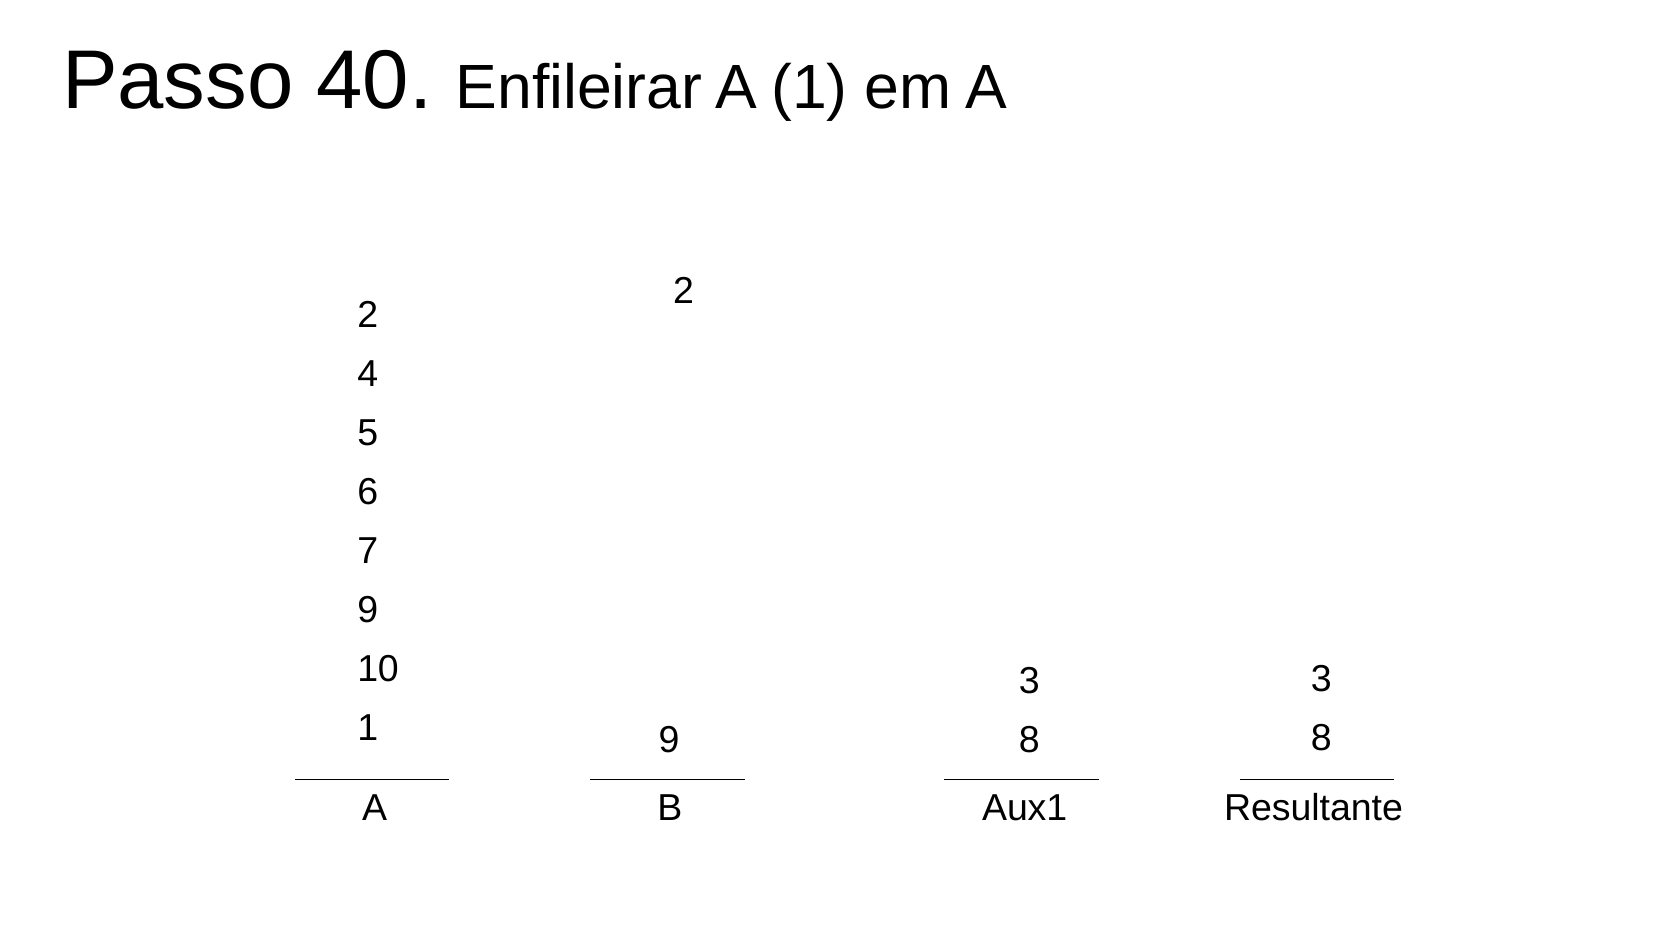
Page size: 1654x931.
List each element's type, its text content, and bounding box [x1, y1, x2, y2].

text_box 6 [342, 462, 426, 520]
text_box Aux1 [967, 780, 1083, 837]
text_box 10 [342, 640, 426, 697]
text_box 9 [643, 710, 695, 768]
text_box Resultante [1209, 779, 1418, 837]
text_box 8 [1003, 710, 1055, 768]
text_box 4 [342, 344, 426, 402]
text_box 3 [1003, 651, 1055, 709]
text_box Passo 40. Enfileirar A (1) em A [47, 25, 1607, 274]
text_box 5 [342, 403, 426, 461]
text_box 2 [658, 262, 709, 319]
text_box 2 [342, 285, 426, 343]
text_box 1 [342, 699, 426, 756]
text_box A [347, 779, 508, 837]
text_box 9 [342, 580, 426, 638]
text_box 8 [1296, 708, 1347, 766]
text_box 7 [342, 521, 426, 579]
text_box 3 [1296, 649, 1347, 707]
text_box B [642, 780, 698, 837]
